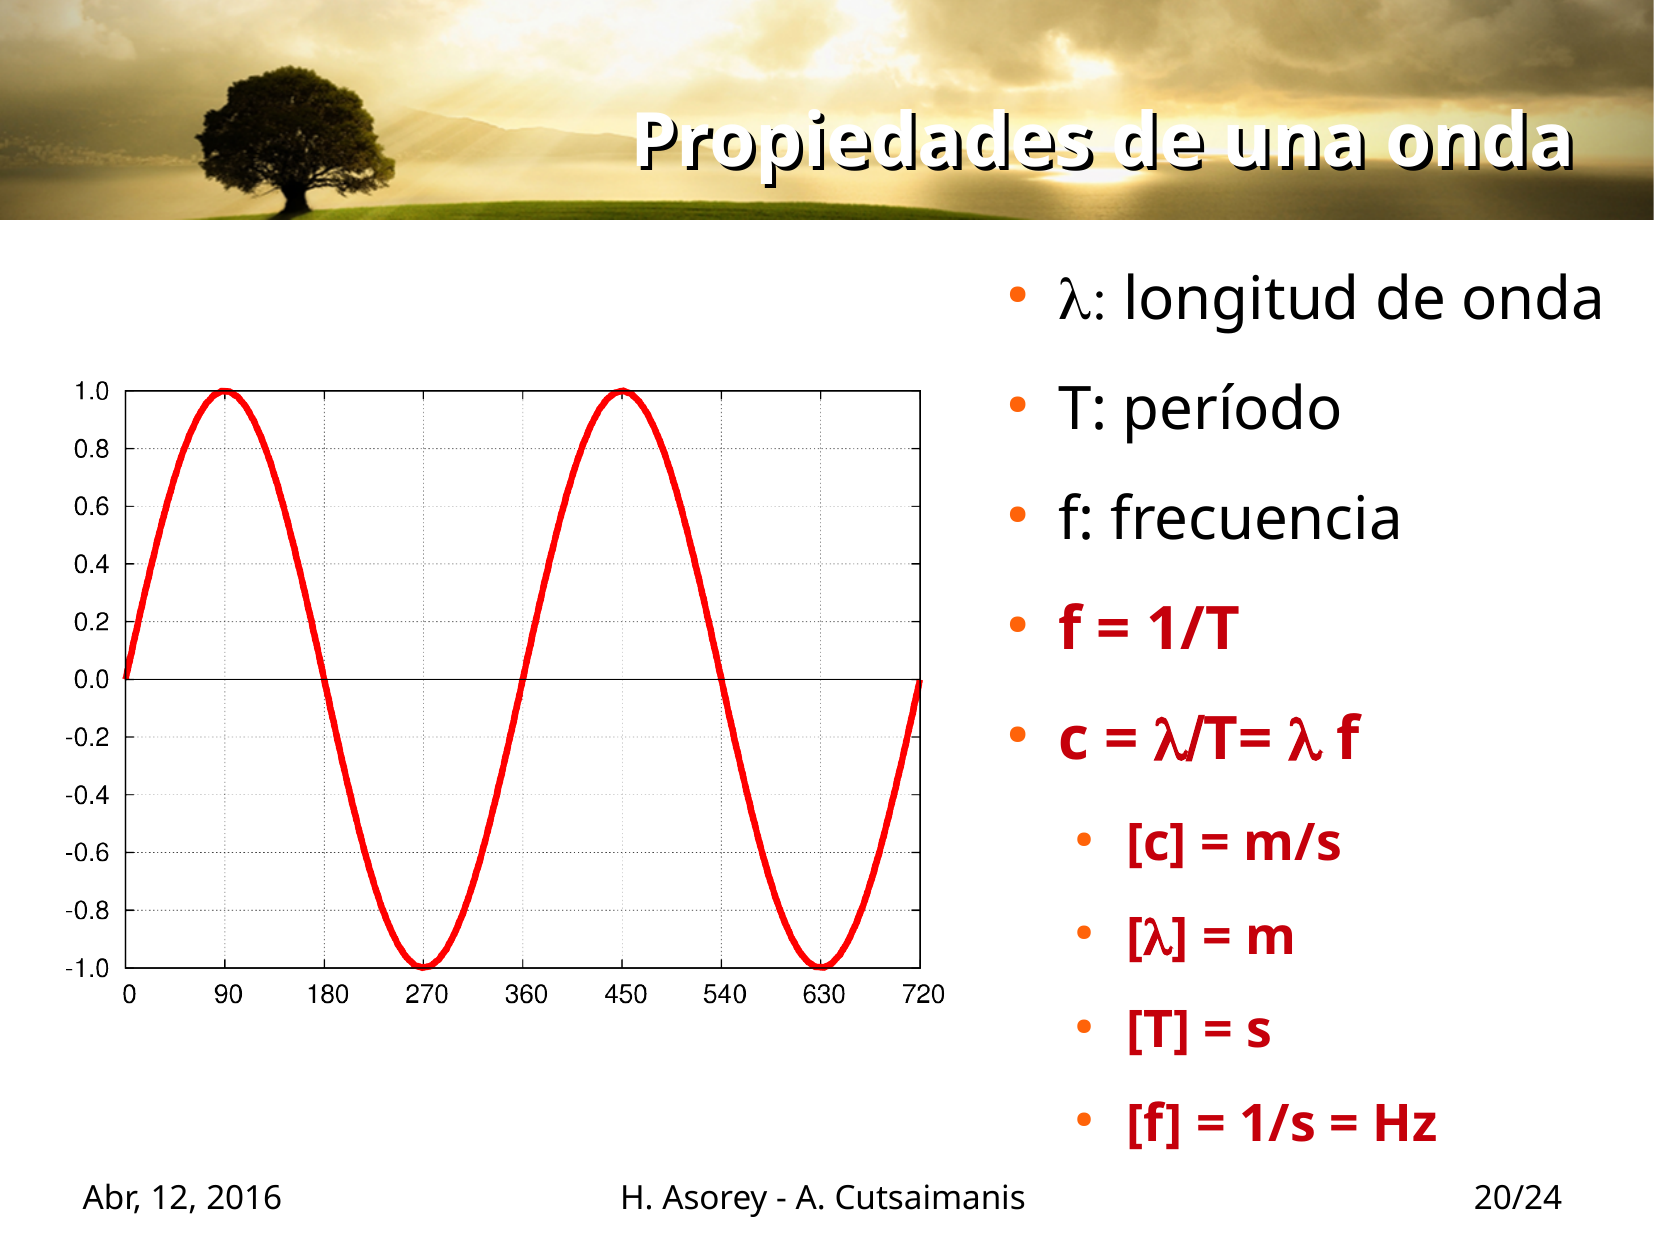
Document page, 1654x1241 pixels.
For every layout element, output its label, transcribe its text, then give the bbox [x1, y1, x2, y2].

title Propiedades de una onda [86, 49, 1576, 226]
picture [0, 0, 1654, 220]
list l: longitud de onda T: período f: frecuencia f = 1/T c = l/T= l f [c] = m/s [l] = m [T] = s [f] = 1/s = Hz [990, 255, 1621, 1174]
picture [23, 359, 967, 1021]
